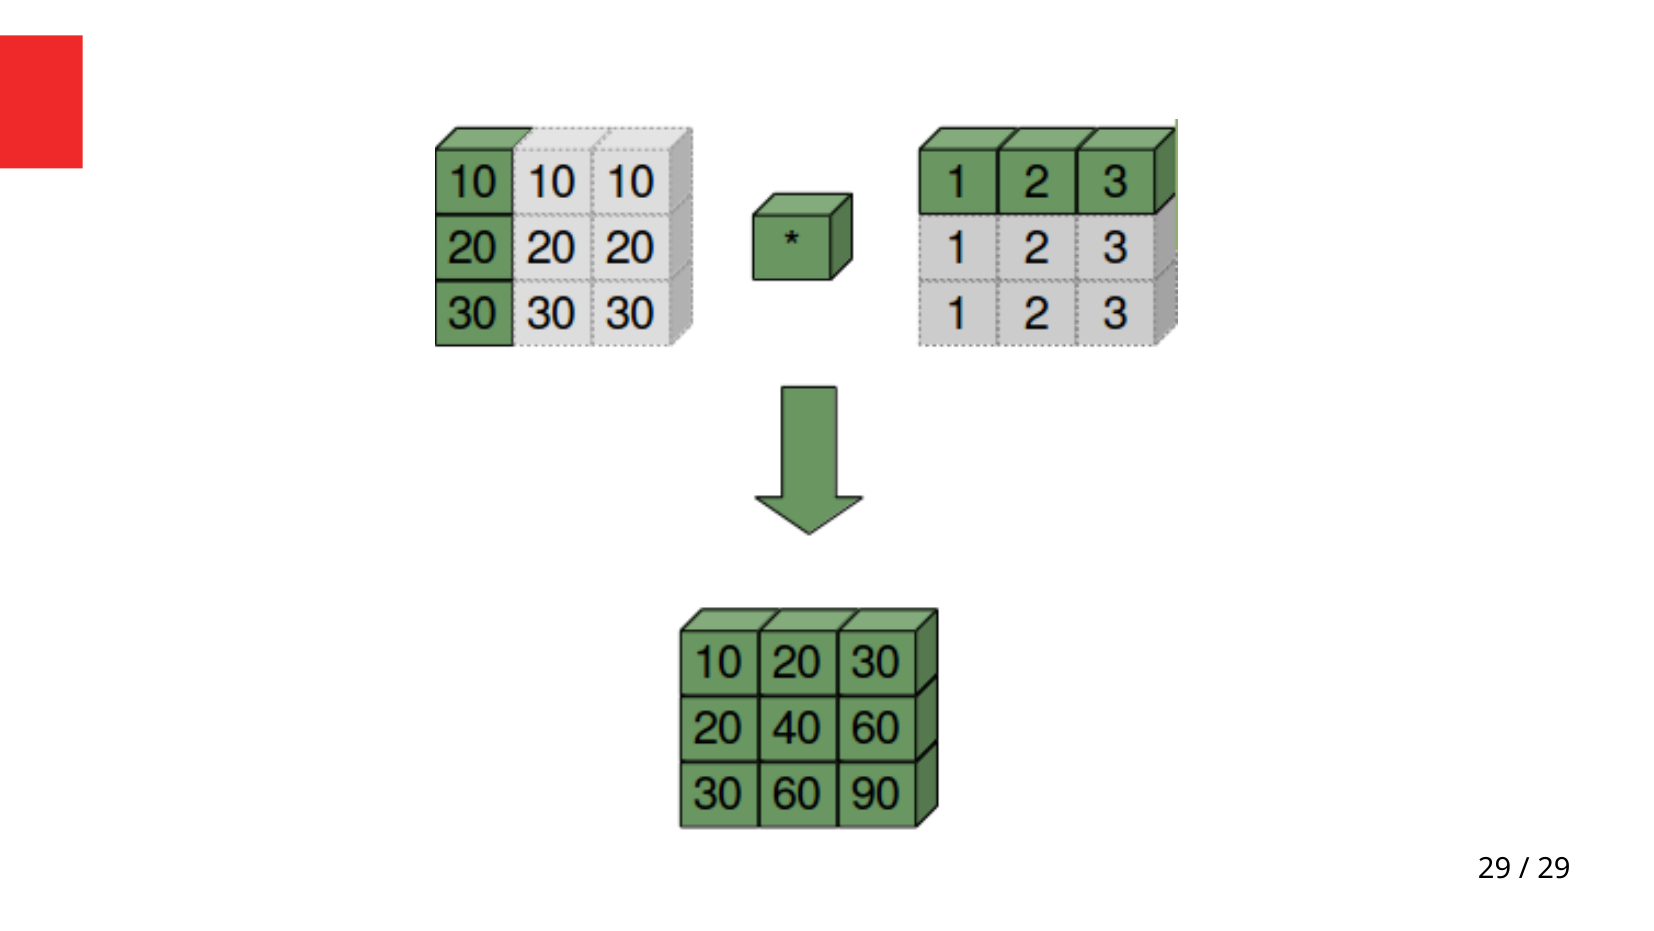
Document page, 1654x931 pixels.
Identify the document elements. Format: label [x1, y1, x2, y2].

picture [435, 119, 1178, 832]
